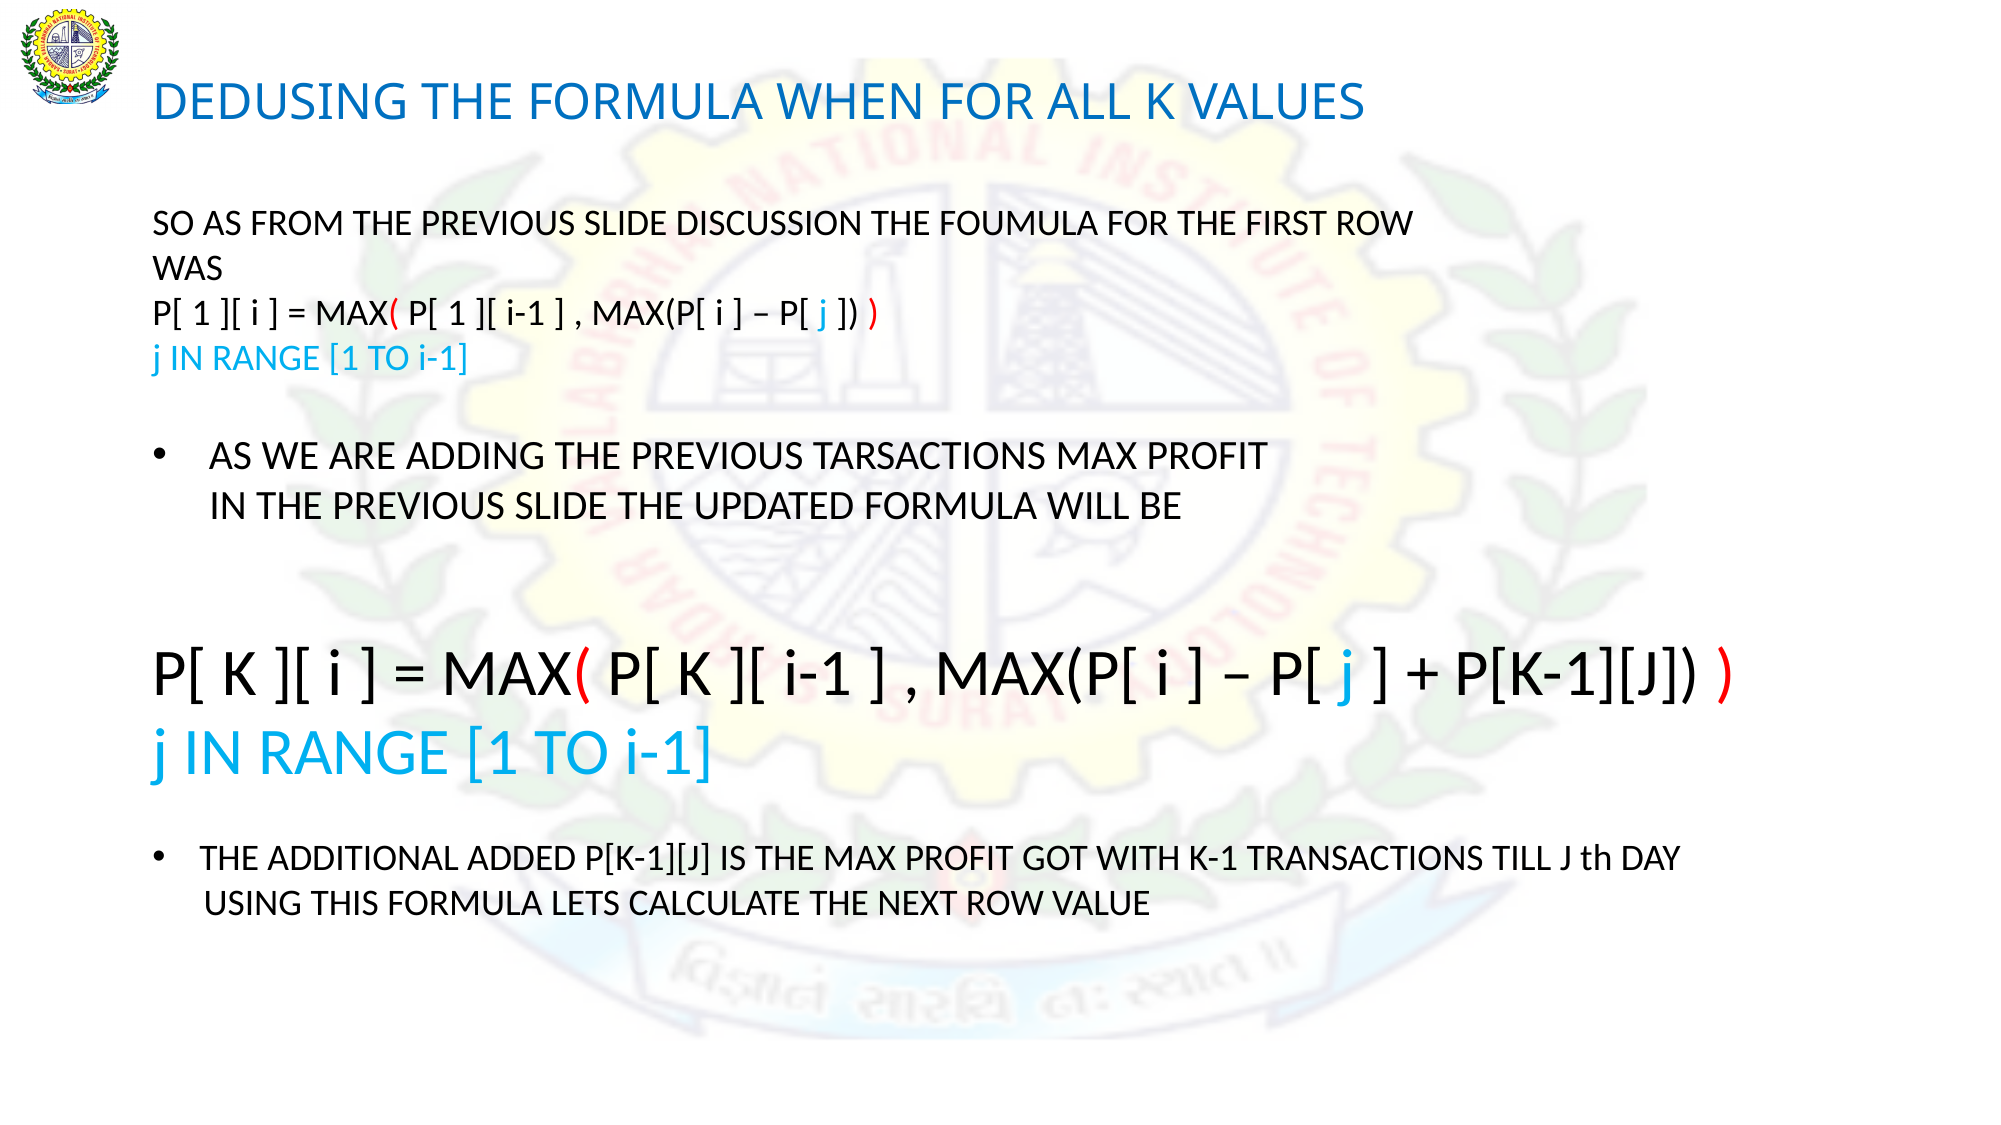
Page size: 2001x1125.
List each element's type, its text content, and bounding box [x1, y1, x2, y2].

title DEDUSING THE FORMULA WHEN FOR ALL K VALUES [137, 59, 1863, 147]
text_box SO AS FROM THE PREVIOUS SLIDE DISCUSSION THE FOUMULA FOR THE FIRST ROW WAS P[ 1 ][ i ] = MAX( P[ 1 ][ i-1 ] , MAX(P[ i ] – P[ j ]) ) j IN RANGE [1 TO i-1] AS WE ARE ADDING THE PREVIOUS TARSACTIONS MAX PROFIT IN THE PREVIOUS SLIDE THE UPDATED FORMULA WILL BE P[ K ][ i ] = MAX( P[ K ][ i-1 ] , MAX(P[ i ] – P[ j ] + P[K-1][J]) ) j IN RANGE [1 TO i-1] THE ADDITIONAL ADDED P[K-1][J] IS THE MAX PROFIT GOT WITH K-1 TRANSACTIONS TILL J th DAY USING THIS FORMULA LETS CALCULATE THE NEXT ROW VALUE [137, 190, 1816, 938]
